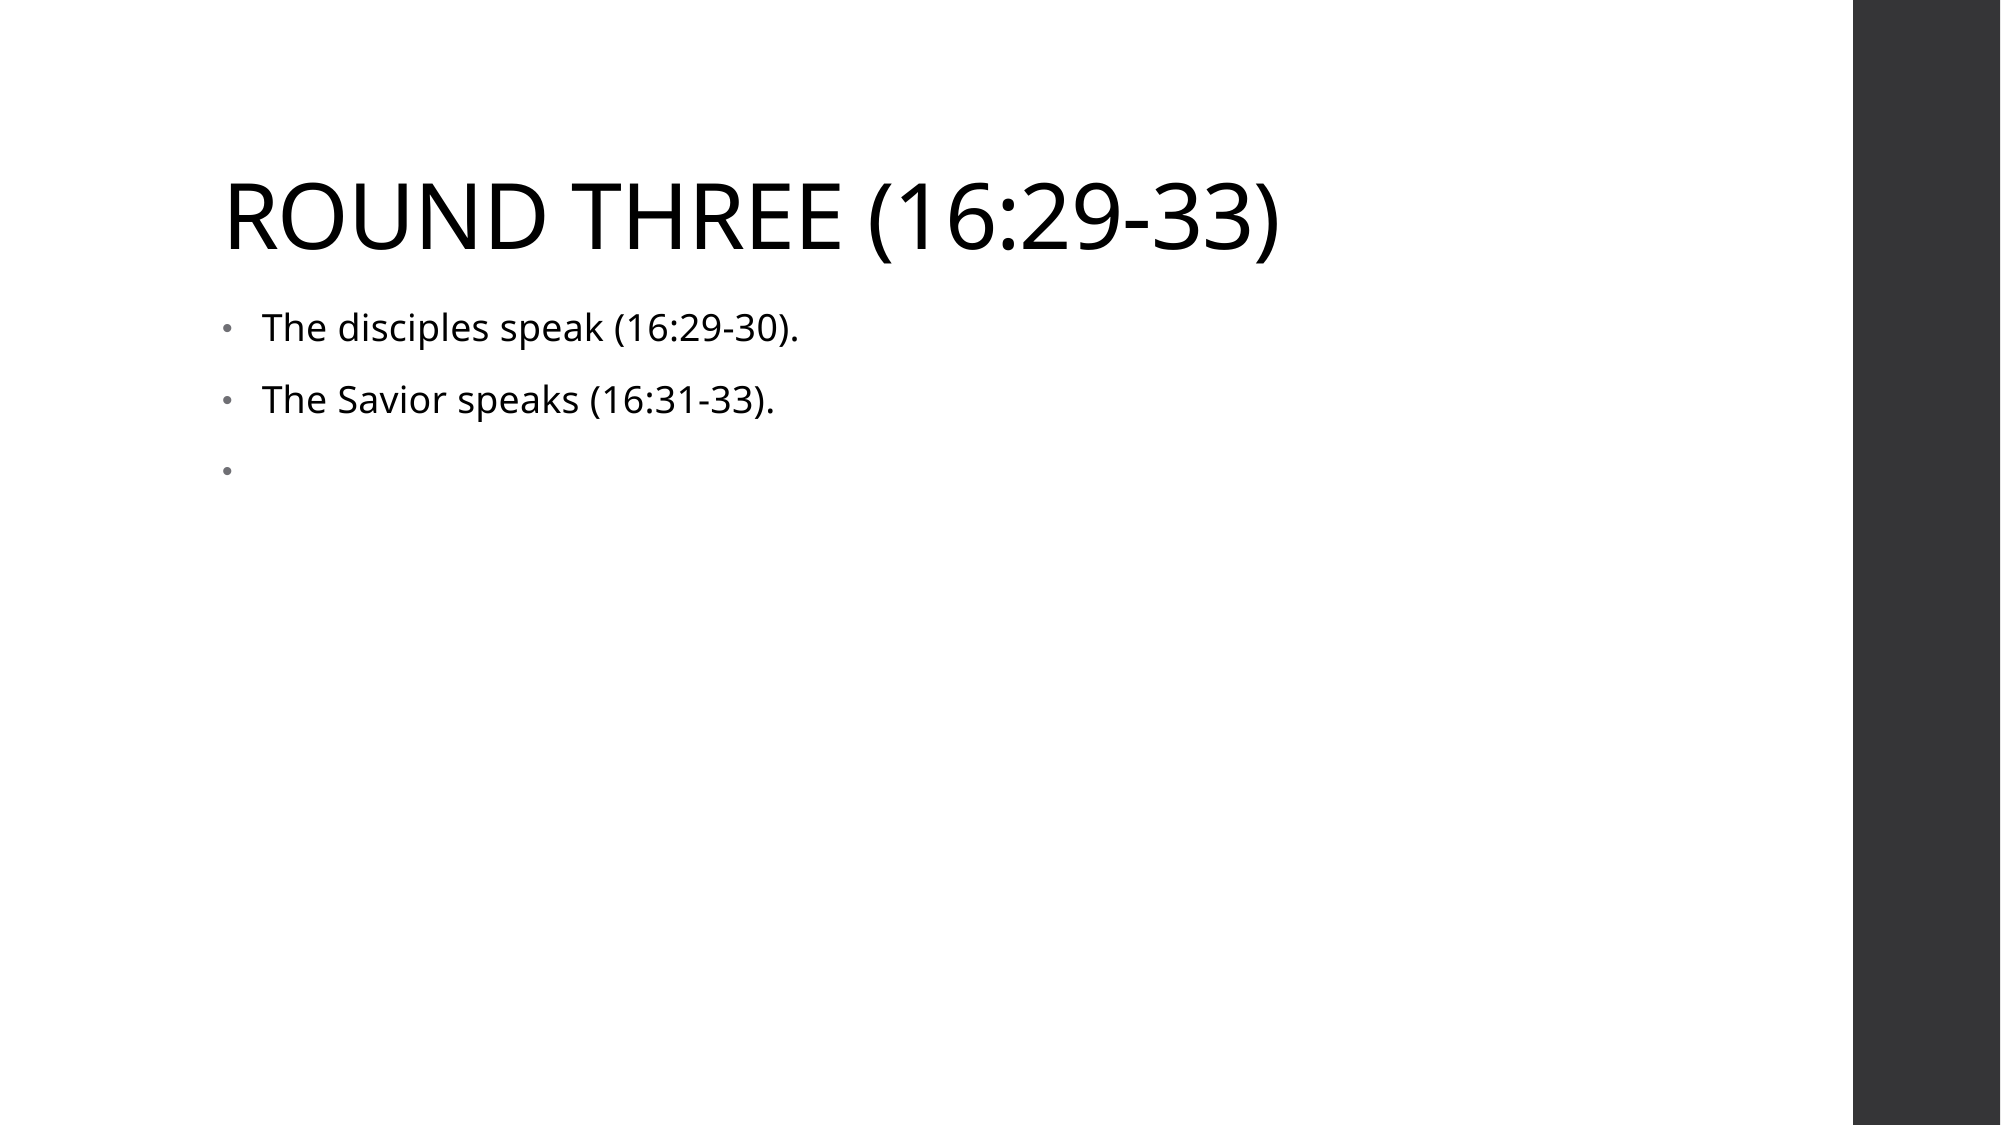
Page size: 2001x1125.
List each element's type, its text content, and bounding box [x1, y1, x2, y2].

list The disciples speak (16:29-30). The Savior speaks (16:31-33). [206, 299, 1617, 1014]
title ROUND THREE (16:29-33) [206, 60, 1797, 278]
